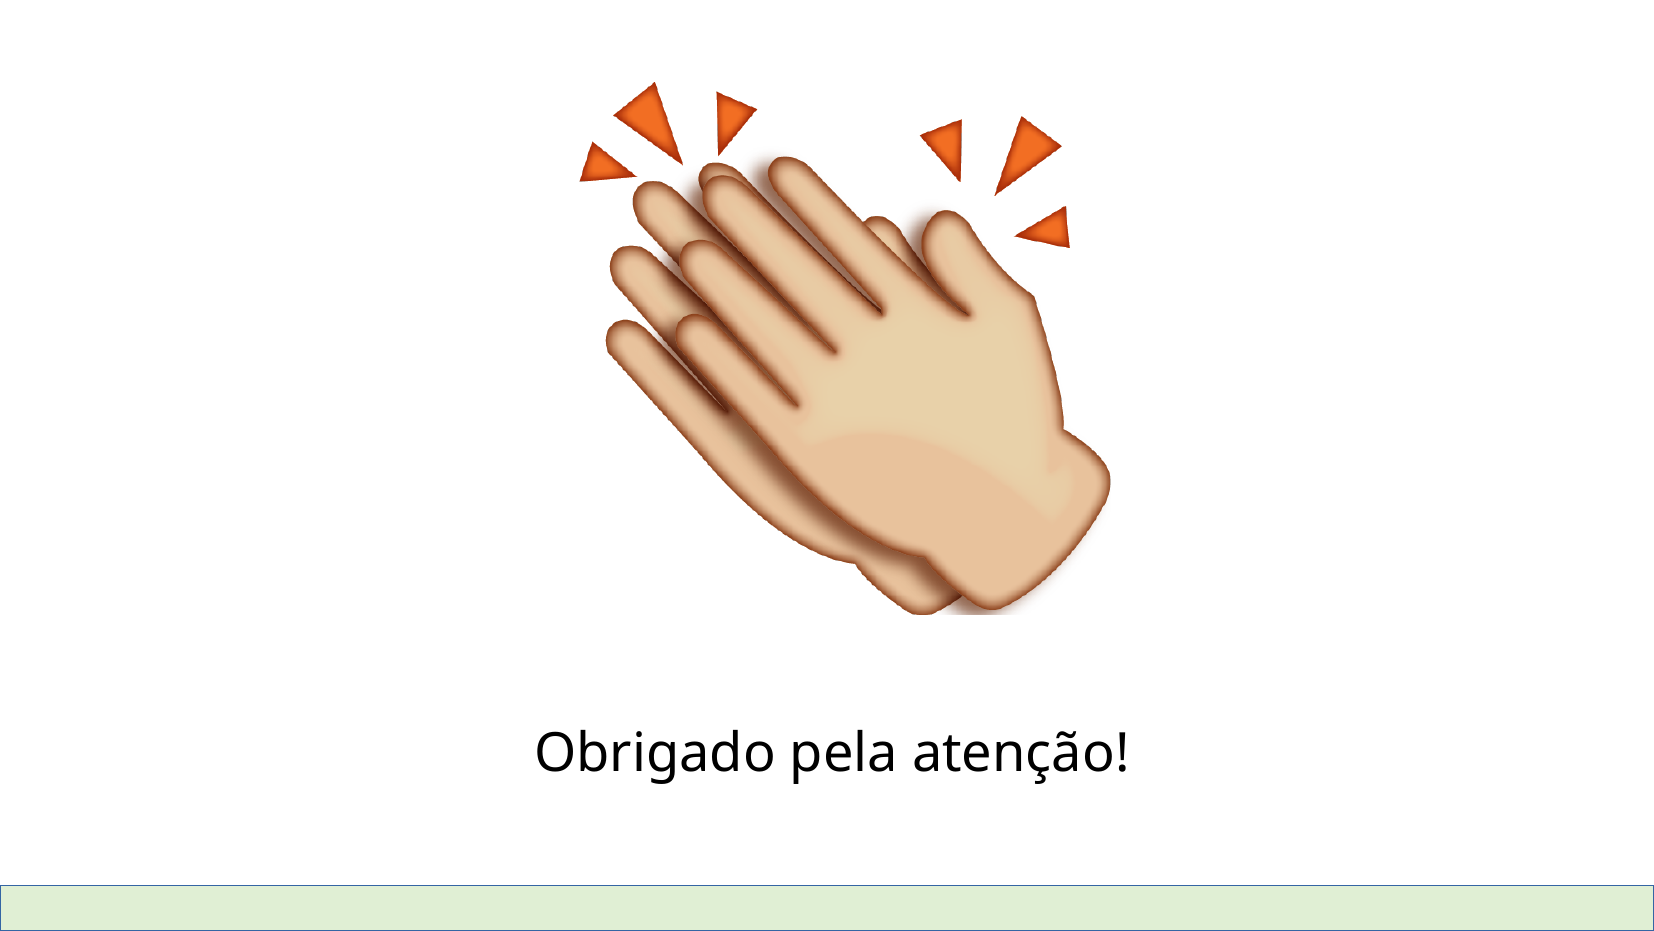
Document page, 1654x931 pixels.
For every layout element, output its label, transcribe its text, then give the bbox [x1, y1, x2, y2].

text_box Obrigado pela atenção! [519, 706, 1250, 827]
text_box [0, 885, 1654, 931]
picture [578, 82, 1111, 615]
